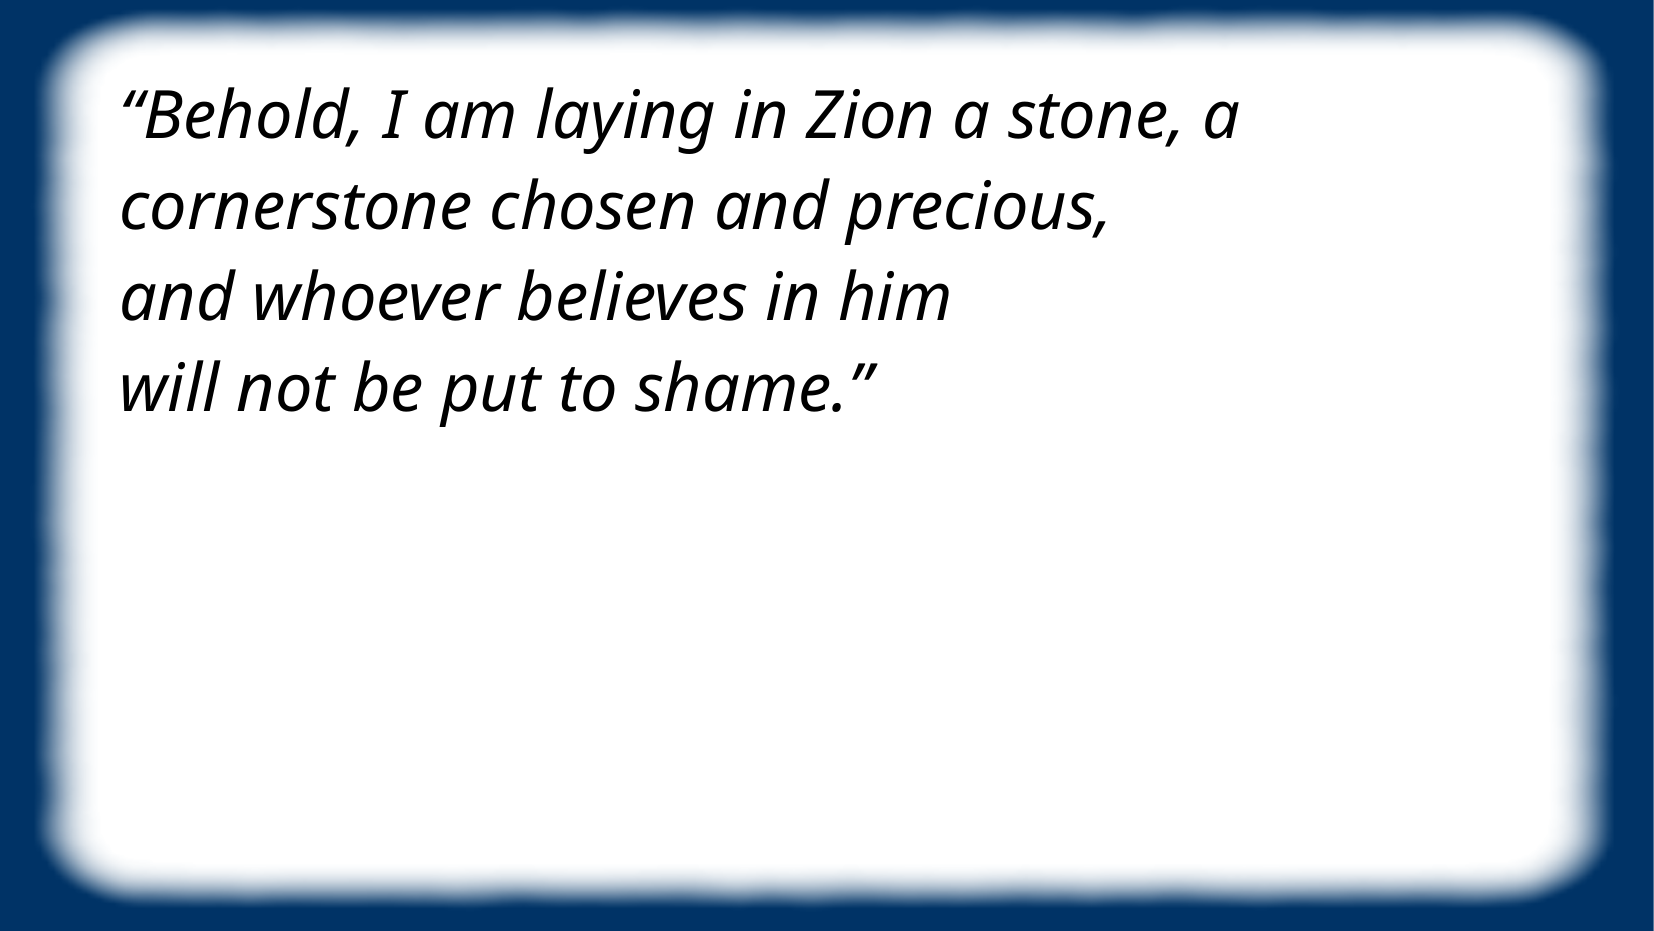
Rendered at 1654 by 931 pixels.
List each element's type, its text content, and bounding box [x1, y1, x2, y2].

text_box “Behold, I am laying in Zion a stone, a cornerstone chosen and precious, and whoever believes in him will not be put to shame.” [105, 60, 1546, 430]
picture [0, 0, 1654, 931]
